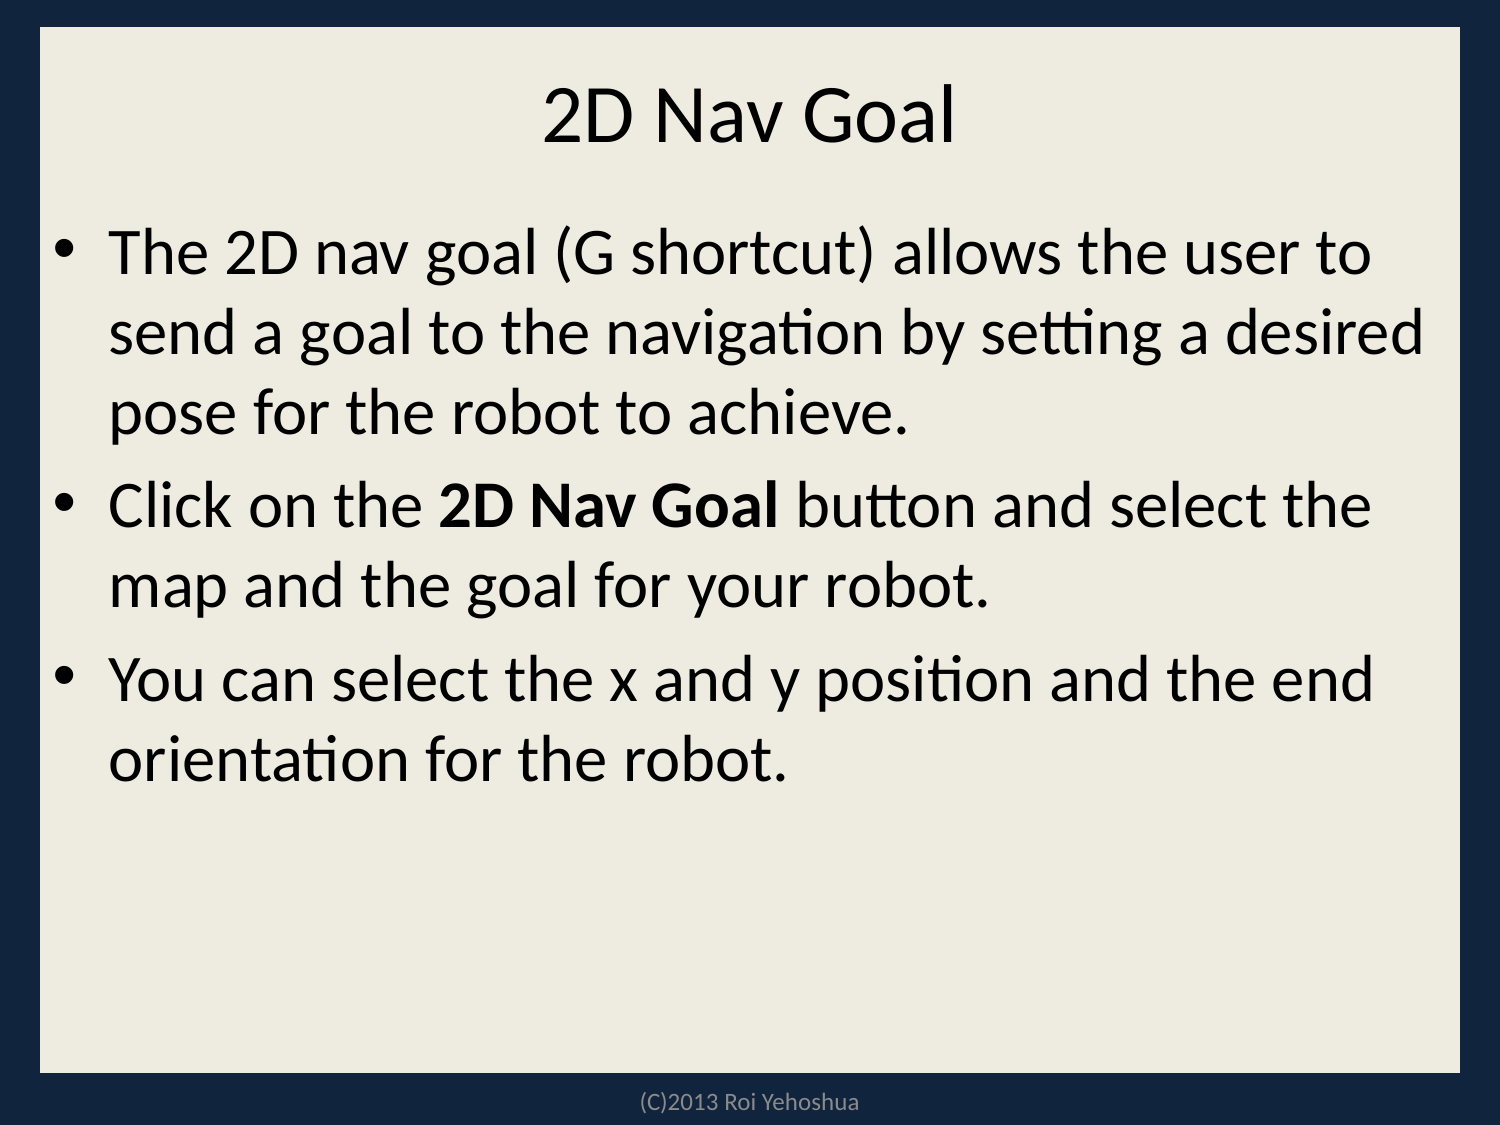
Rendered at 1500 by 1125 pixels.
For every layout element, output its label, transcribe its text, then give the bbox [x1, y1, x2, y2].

footer (C)2013 Roi Yehoshua [512, 1074, 988, 1125]
title 2D Nav Goal [37, 31, 1463, 188]
list The 2D nav goal (G shortcut) allows the user to send a goal to the navigation by setting a desired pose for the robot to achieve. Click on the 2D Nav Goal button and select the map and the goal for your robot. You can select the x and y position and the end orientation for the robot. [37, 200, 1463, 1080]
